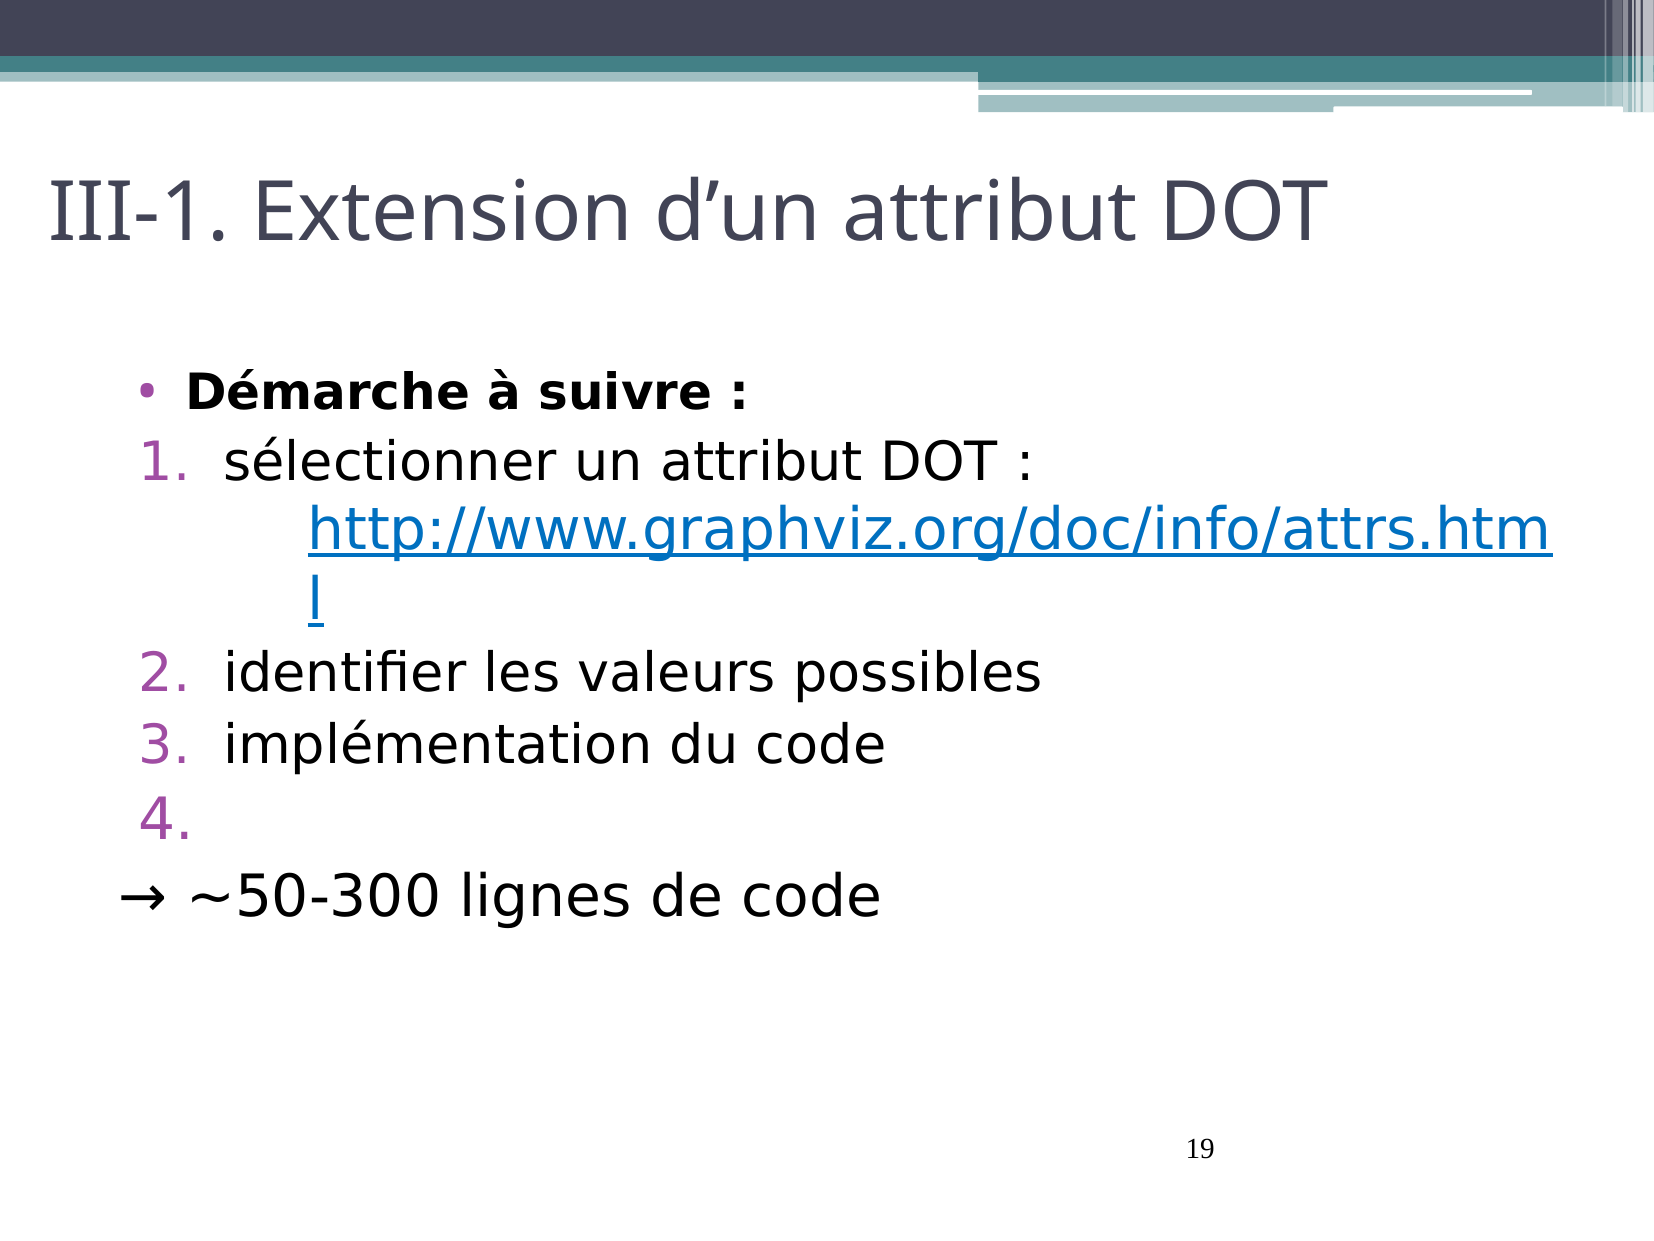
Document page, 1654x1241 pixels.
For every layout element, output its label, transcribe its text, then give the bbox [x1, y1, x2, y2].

text_box [1185, 1129, 1571, 1216]
title III-1. Extension d’un attribut DOT [32, 147, 1548, 266]
text_box Démarche à suivre : sélectionner un attribut DOT : http://www.graphviz.org/doc/info/attrs.html identifier les valeurs possibles implémentation du code → ~50-300 lignes de code [82, 284, 1571, 1114]
